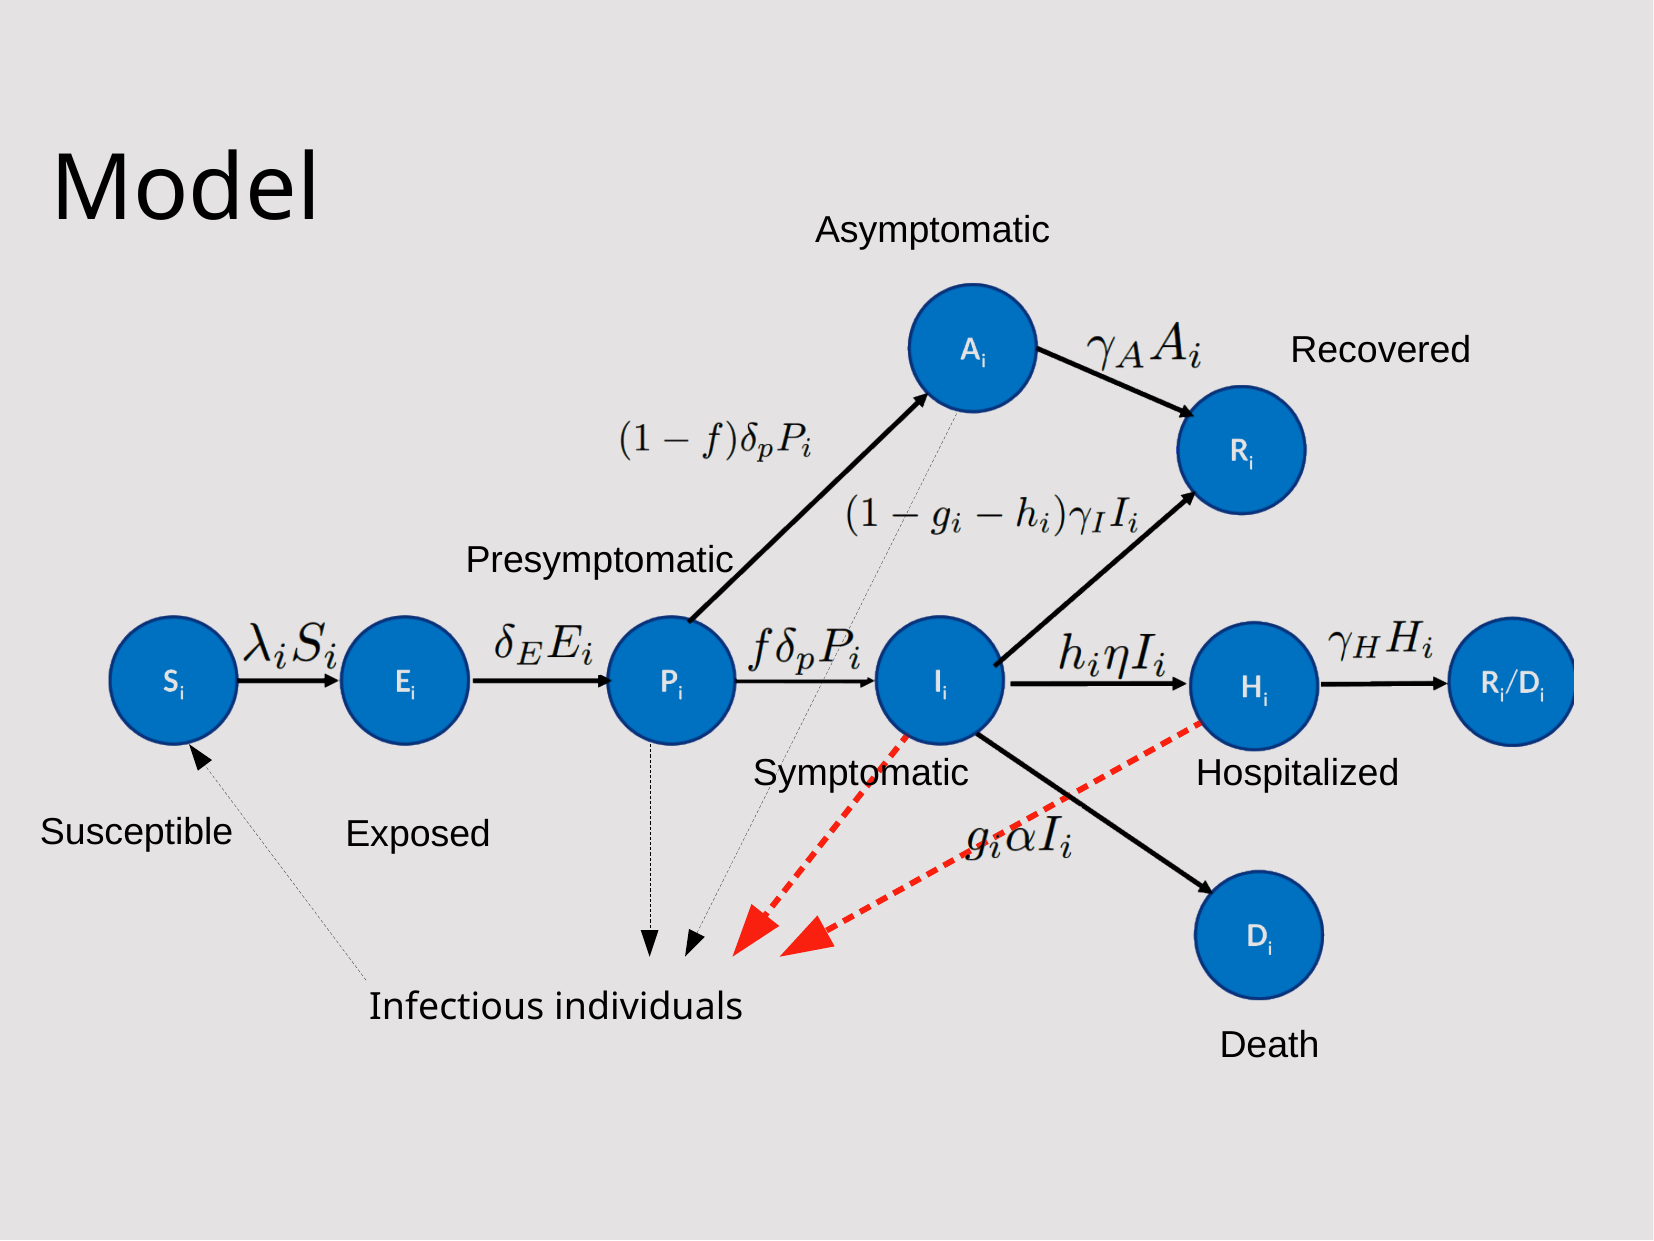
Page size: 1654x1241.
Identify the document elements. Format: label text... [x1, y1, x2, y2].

text_box Presymptomatic [450, 531, 749, 589]
text_box Exposed [330, 805, 506, 863]
text_box Death [1204, 1015, 1503, 1073]
text_box Asymptomatic [800, 200, 1099, 258]
text_box Hospitalized [1181, 744, 1480, 801]
picture [94, 264, 1574, 1096]
text_box Symptomatic [738, 744, 1037, 801]
text_box Susceptible [25, 803, 249, 860]
text_box Model [35, 114, 611, 237]
text_box Recovered [1275, 321, 1574, 378]
